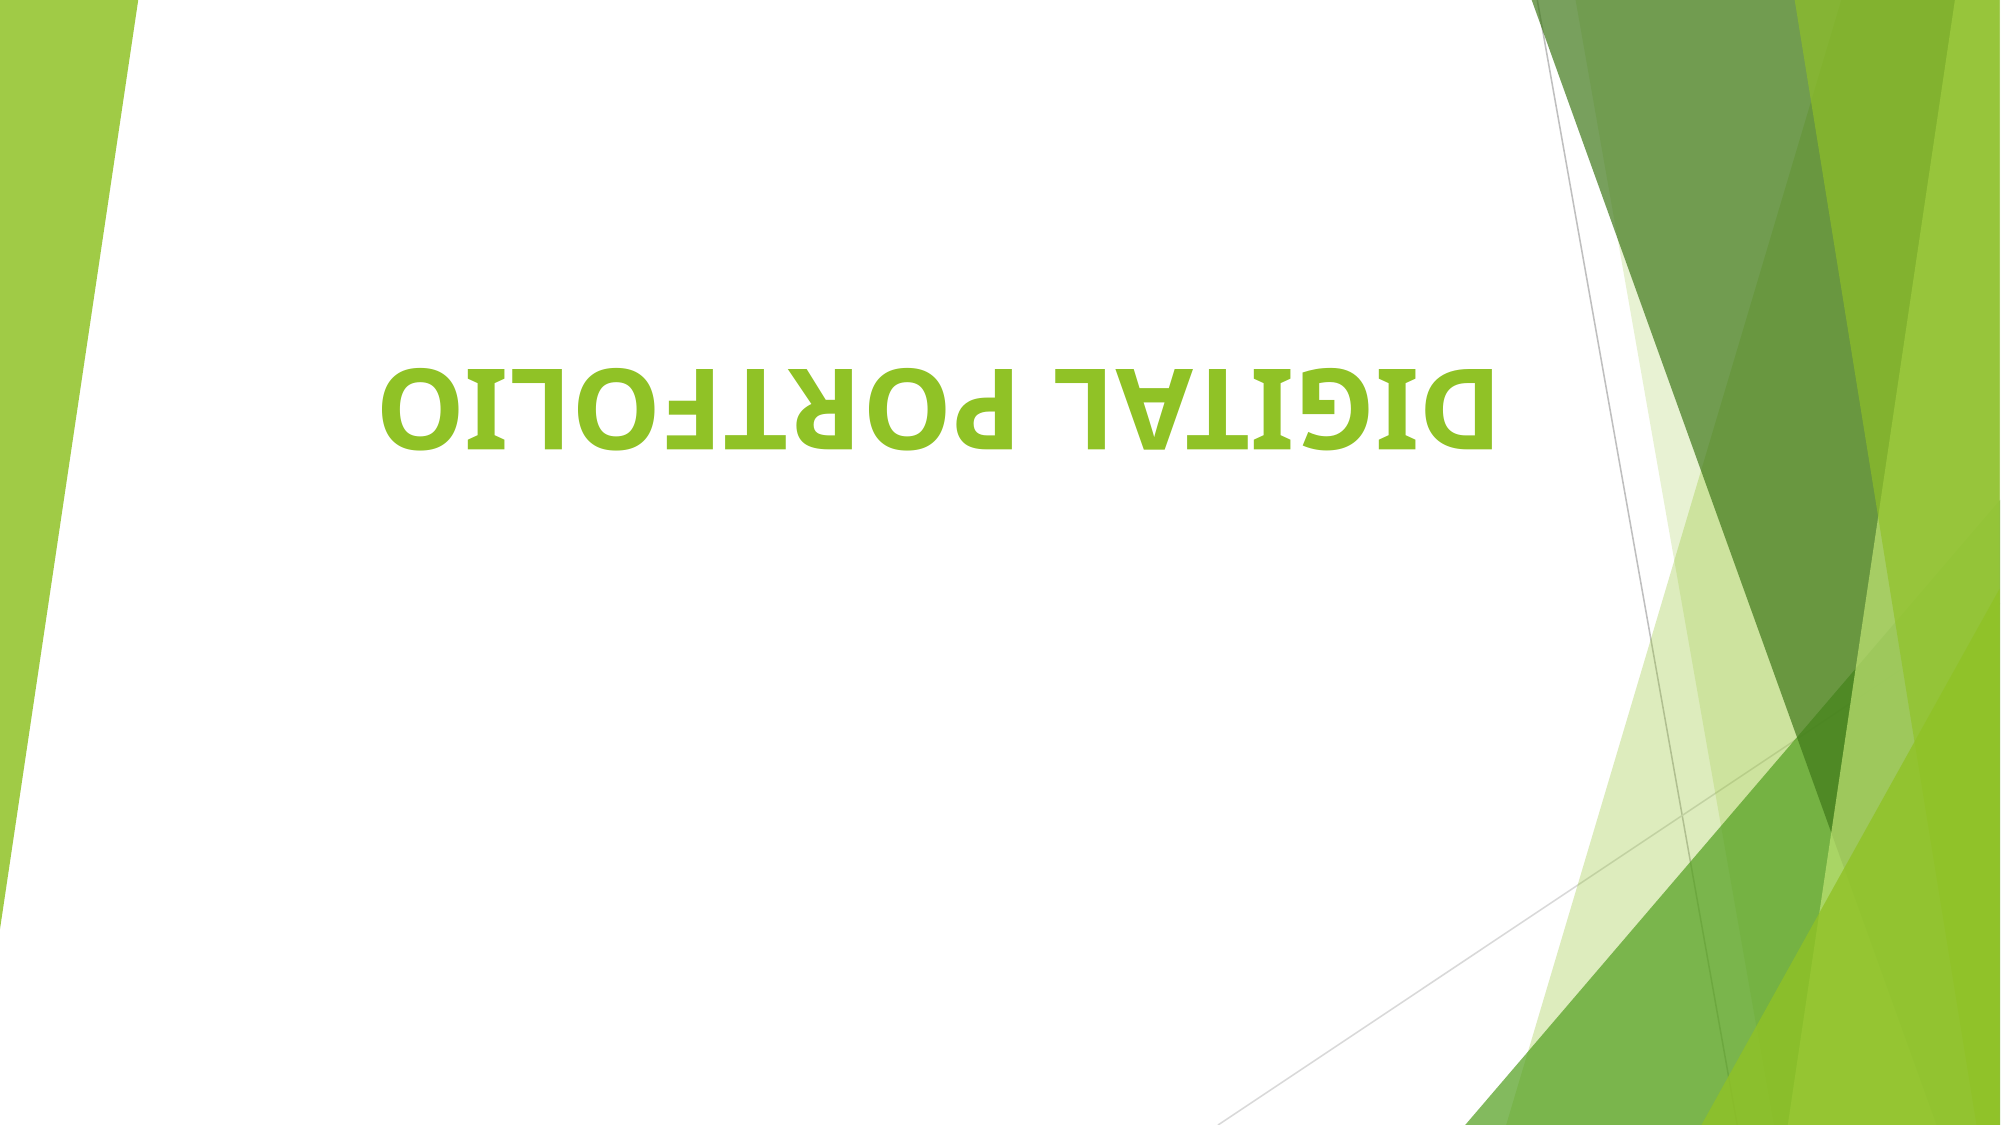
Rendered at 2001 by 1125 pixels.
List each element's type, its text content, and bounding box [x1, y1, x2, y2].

title DIGITAL PORTFOLIO [329, 339, 1518, 711]
